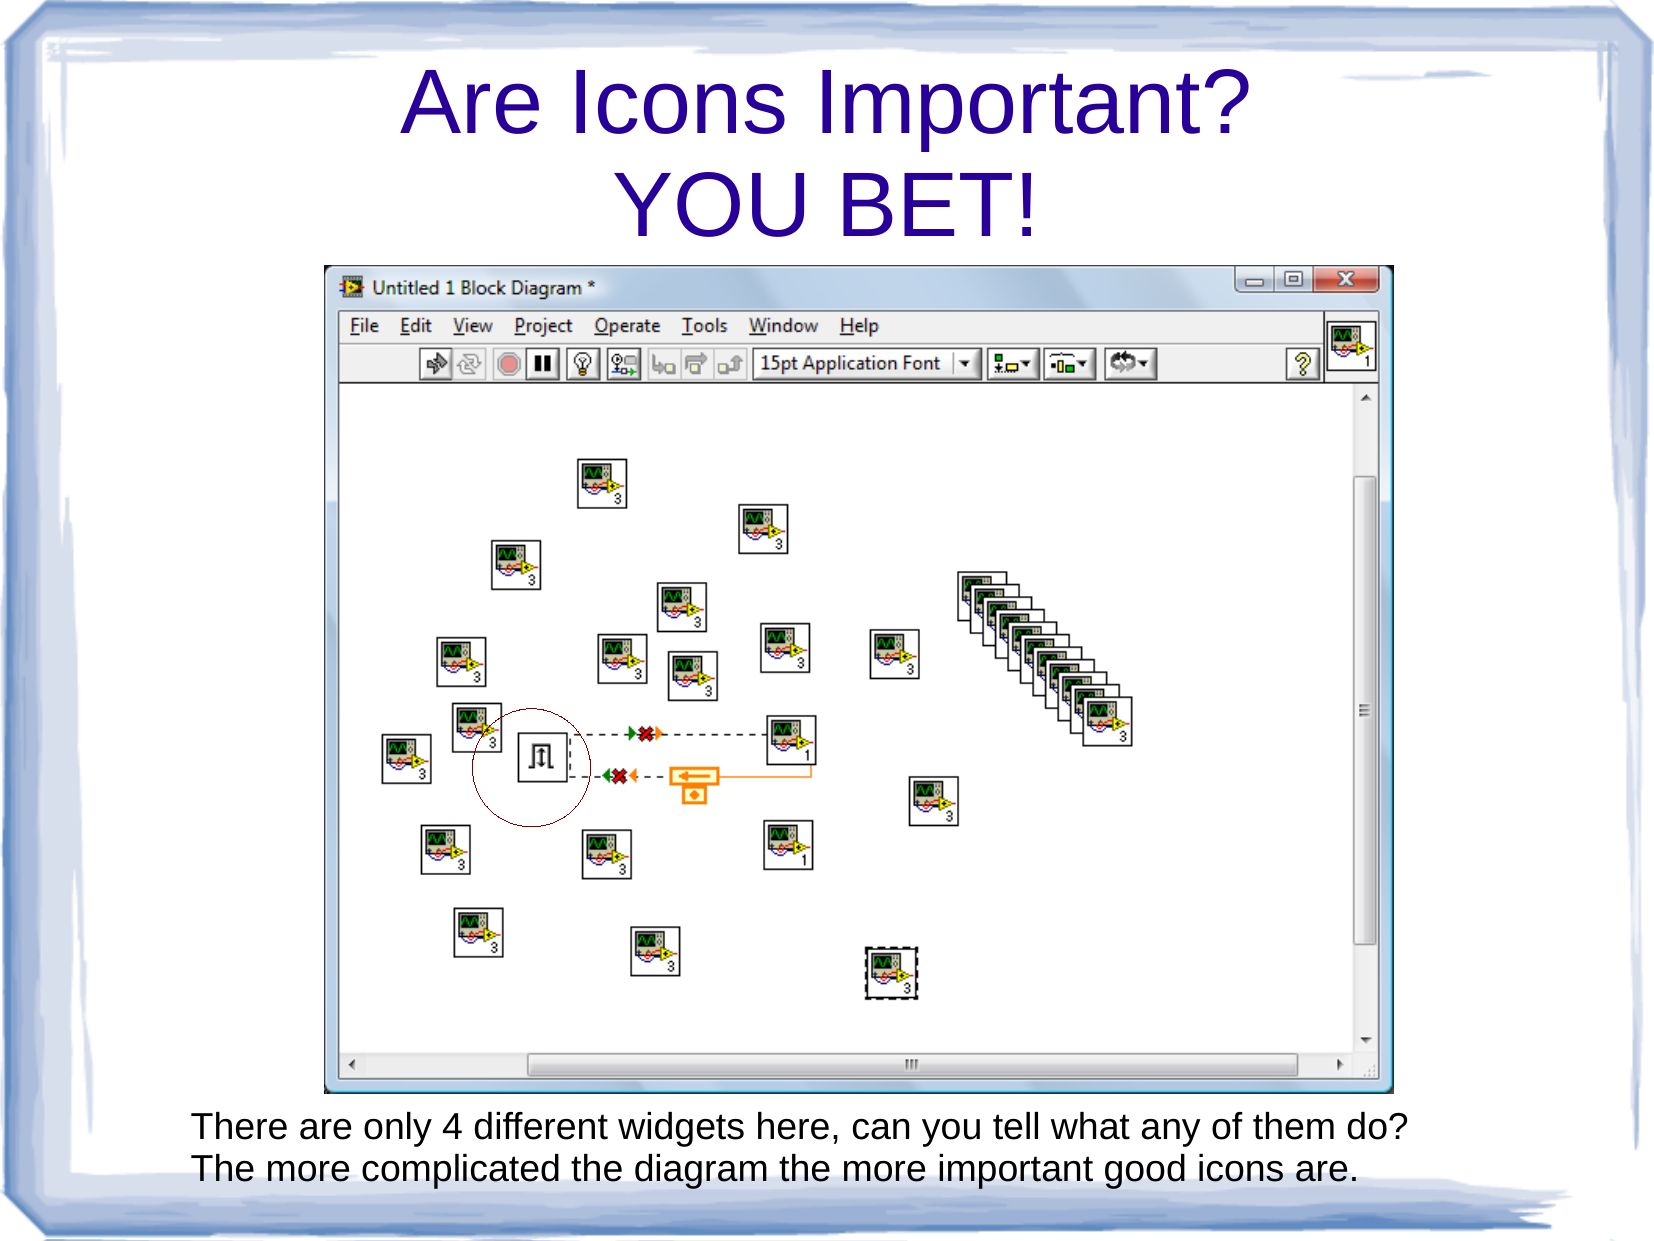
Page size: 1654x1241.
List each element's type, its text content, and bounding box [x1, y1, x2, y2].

picture [0, 0, 1654, 1241]
title Are Icons Important? YOU BET! [82, 50, 1571, 256]
text_box There are only 4 different widgets here, can you tell what any of them do? The more complicated the diagram the more important good icons are. [175, 1097, 1478, 1197]
text_box [472, 708, 591, 827]
